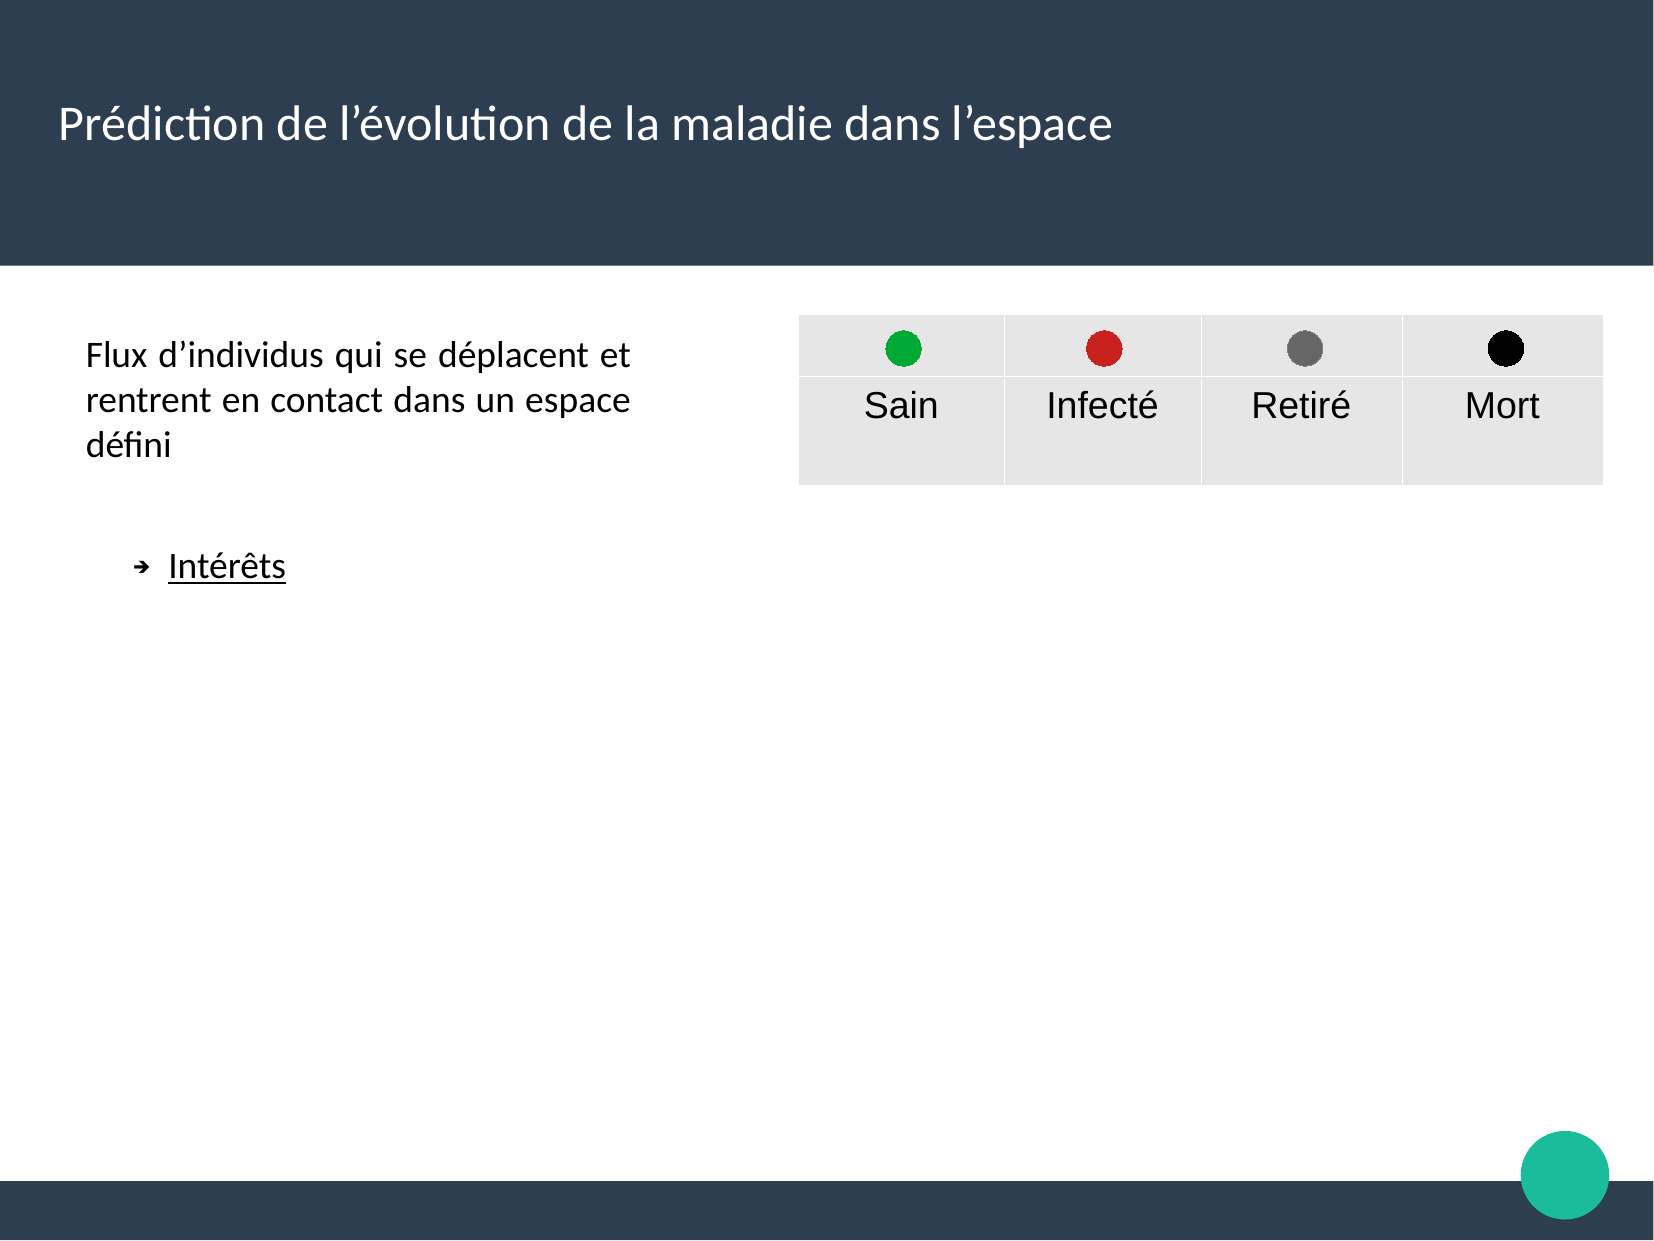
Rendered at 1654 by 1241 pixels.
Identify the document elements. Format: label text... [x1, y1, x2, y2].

text_box Intérêts [118, 543, 449, 626]
table_cell Mort [1403, 377, 1603, 485]
text_box [1287, 330, 1323, 367]
table_header [1403, 315, 1603, 376]
table_header [1202, 315, 1402, 376]
table_cell Retiré [1202, 377, 1402, 485]
table_header [799, 315, 1004, 376]
text_box [885, 330, 922, 367]
text_box Flux d’individus qui se déplacent et rentrent en contact dans un espace défini [71, 322, 732, 472]
text_box [1488, 330, 1524, 367]
table_cell Sain [799, 377, 1004, 485]
text_box [1086, 330, 1123, 367]
title Prédiction de l’évolution de la maladie dans l’espace [59, 49, 1595, 207]
table_header [1005, 315, 1201, 376]
table_cell Infecté [1005, 377, 1201, 485]
